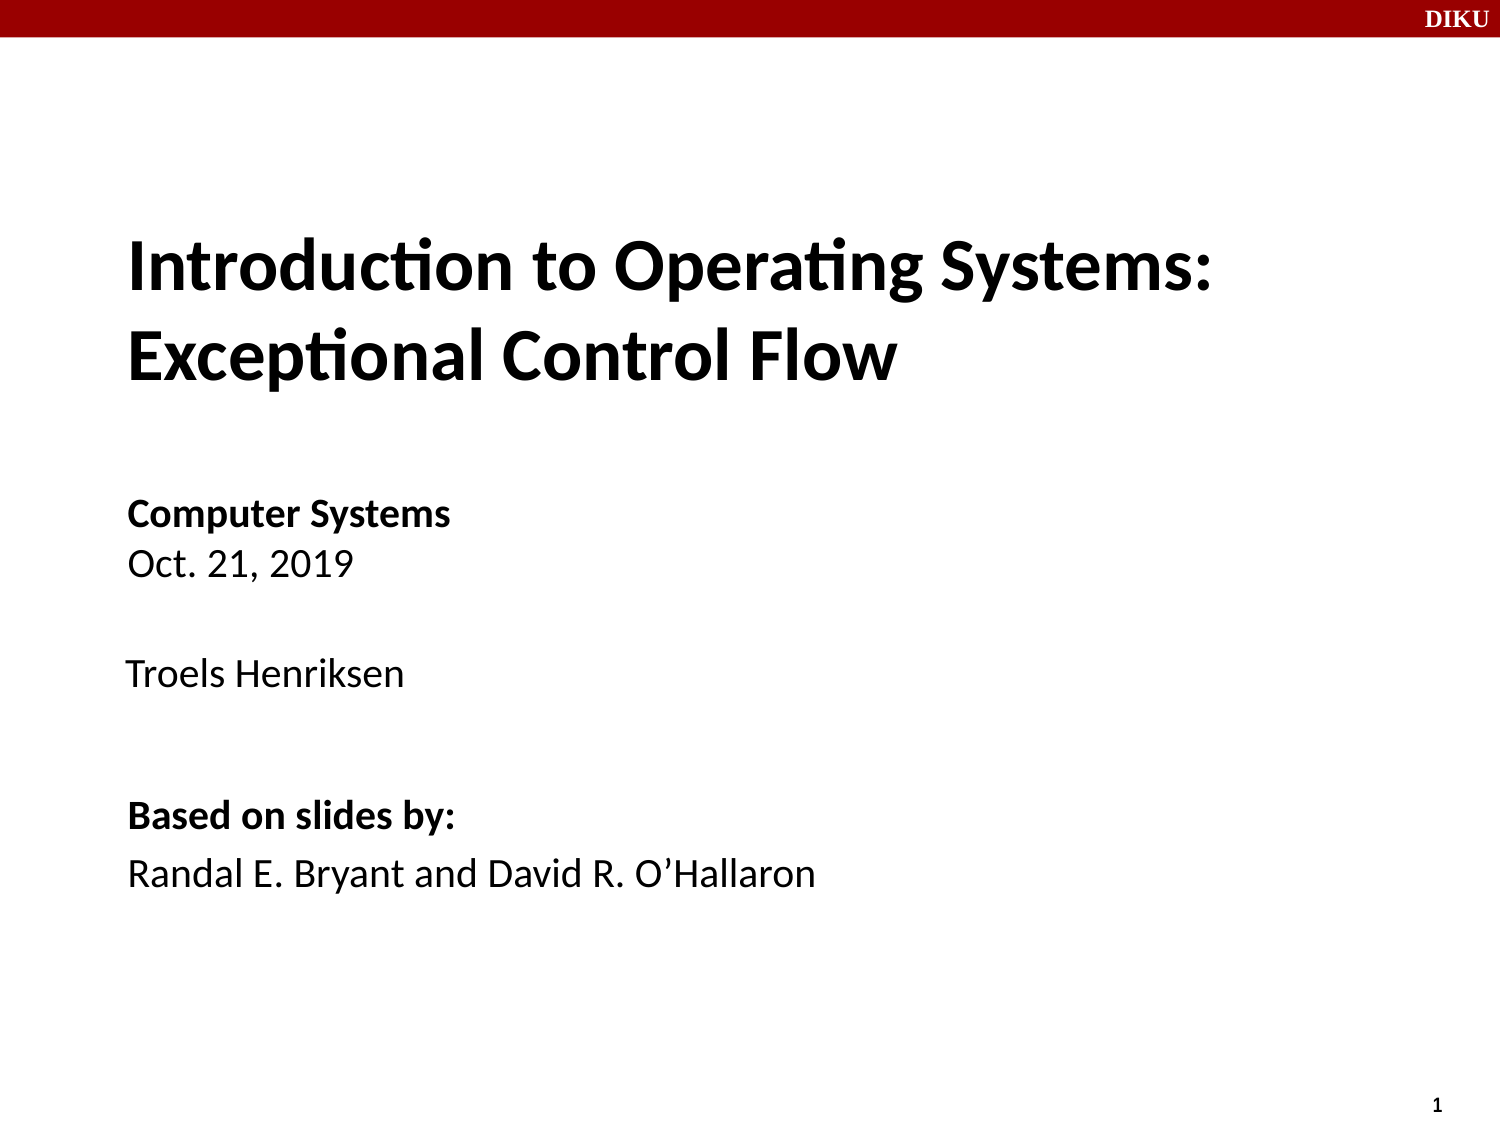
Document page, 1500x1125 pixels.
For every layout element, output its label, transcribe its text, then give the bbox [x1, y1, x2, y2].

text_box Troels Henriksen [110, 648, 511, 751]
title Introduction to Operating Systems: Exceptional Control Flow Computer Systems Oct. 21, 2019 [112, 280, 1388, 522]
subtitle Based on slides by: Randal E. Bryant and David R. O’Hallaron [112, 780, 1373, 1068]
